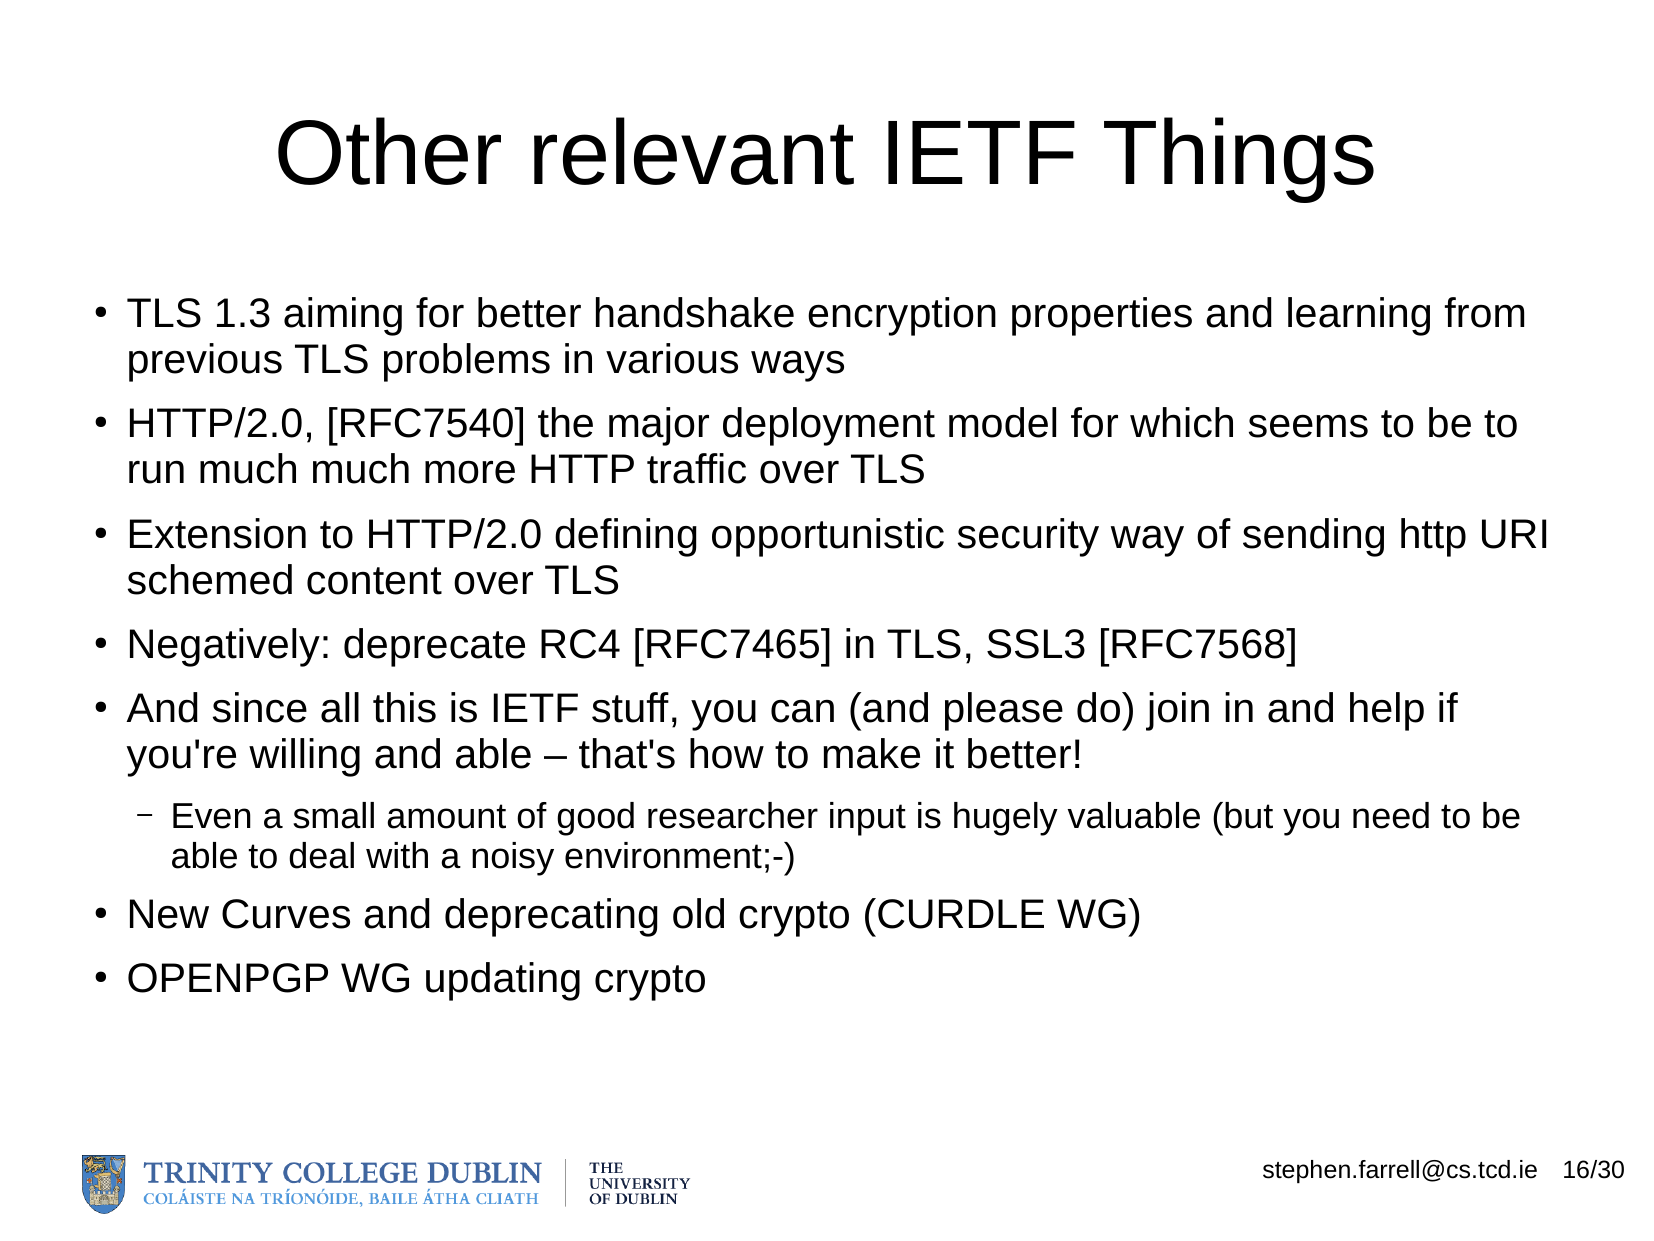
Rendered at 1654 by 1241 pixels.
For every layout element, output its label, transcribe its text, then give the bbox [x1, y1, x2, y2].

list TLS 1.3 aiming for better handshake encryption properties and learning from previous TLS problems in various ways HTTP/2.0, [RFC7540] the major deployment model for which seems to be to run much much more HTTP traffic over TLS Extension to HTTP/2.0 defining opportunistic security way of sending http URI schemed content over TLS Negatively: deprecate RC4 [RFC7465] in TLS, SSL3 [RFC7568] And since all this is IETF stuff, you can (and please do) join in and help if you're willing and able – that's how to make it better! Even a small amount of good researcher input is hugely valuable (but you need to be able to deal with a noisy environment;-) New Curves and deprecating old crypto (CURDLE WG) OPENPGP WG updating crypto [82, 290, 1571, 1010]
picture [82, 1155, 694, 1214]
title Other relevant IETF Things [82, 49, 1571, 257]
